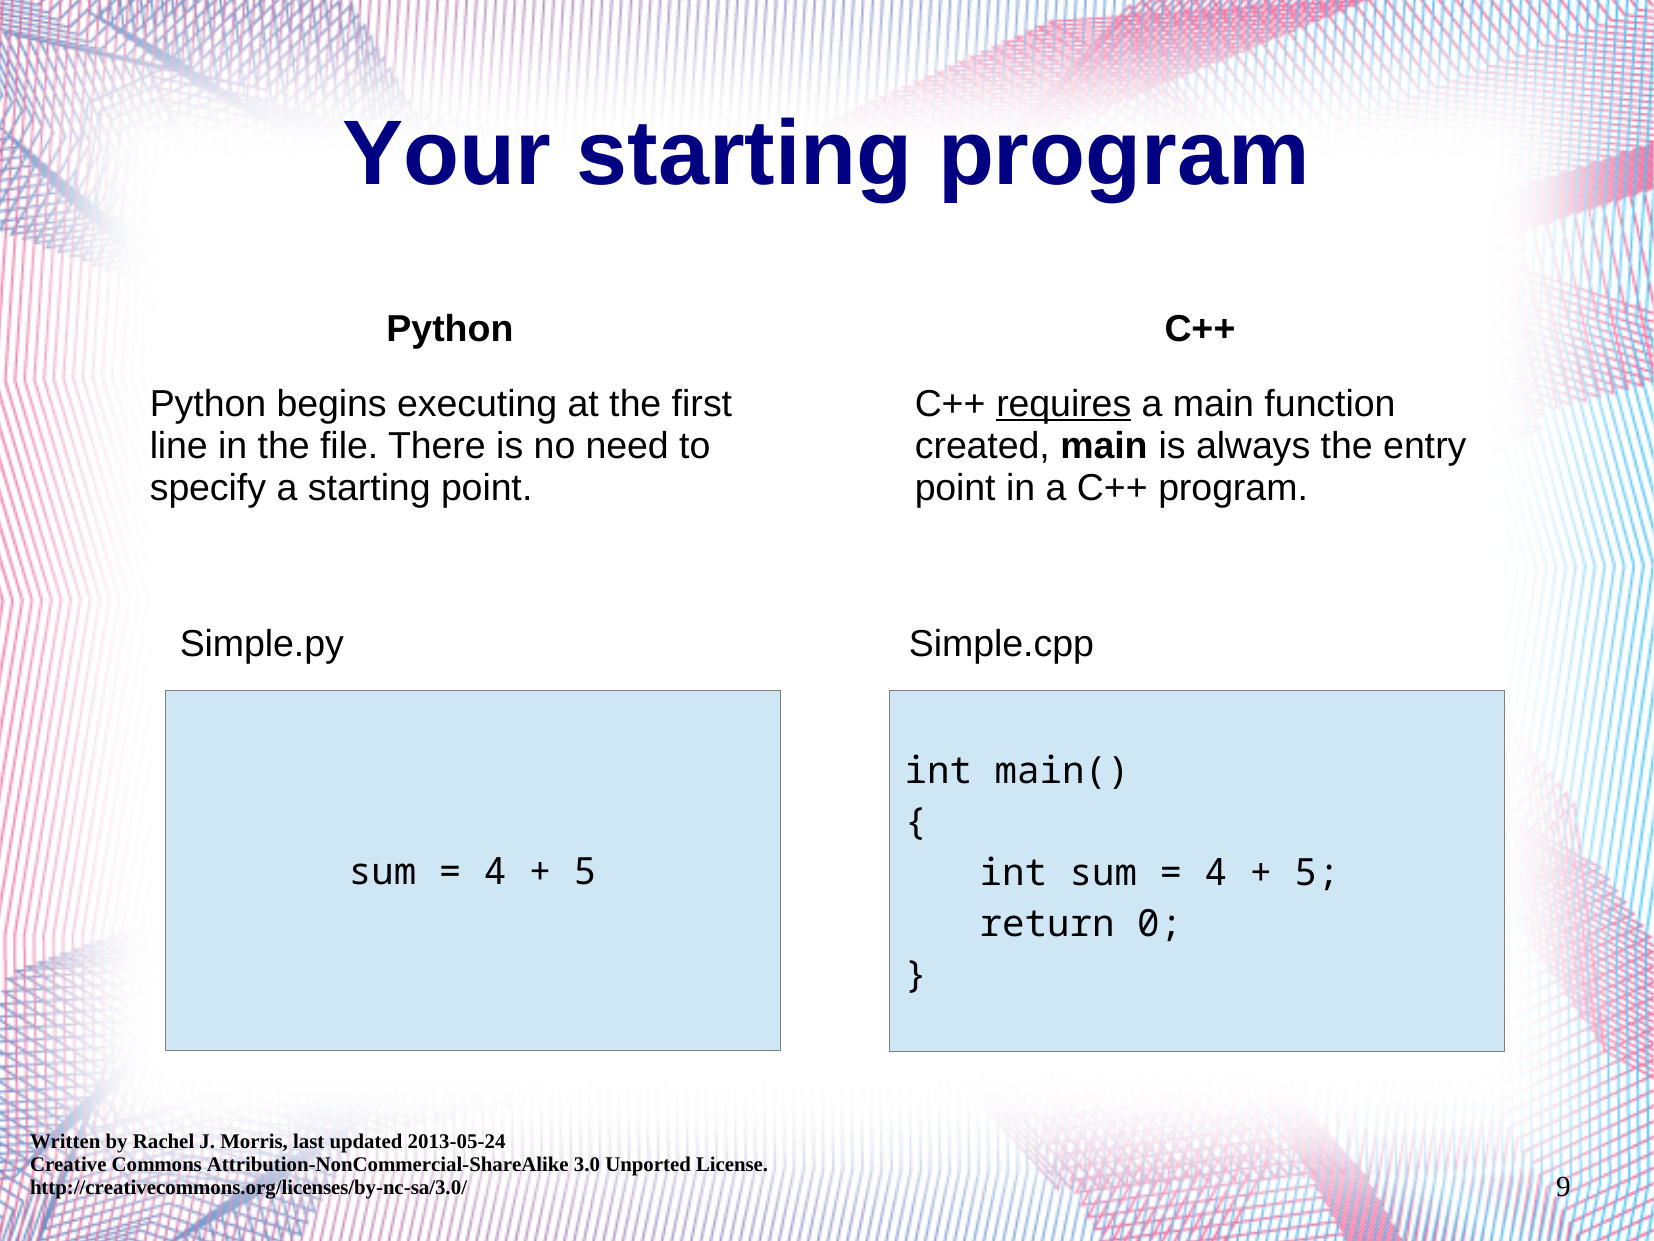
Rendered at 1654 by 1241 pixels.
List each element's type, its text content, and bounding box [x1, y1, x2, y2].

text_box Python begins executing at the first line in the file. There is no need to specify a starting point. [135, 375, 751, 516]
text_box Simple.cpp [894, 615, 1510, 672]
text_box Simple.py [165, 615, 781, 672]
title Your starting program [82, 49, 1571, 257]
text_box Python [150, 300, 751, 357]
text_box C++ requires a main function created, main is always the entry point in a C++ program. [900, 375, 1516, 517]
text_box sum = 4 + 5 [165, 690, 781, 1051]
picture [0, 0, 1654, 1241]
text_box C++ [900, 300, 1501, 357]
text_box int main() { int sum = 4 + 5; return 0; } [889, 690, 1505, 1052]
